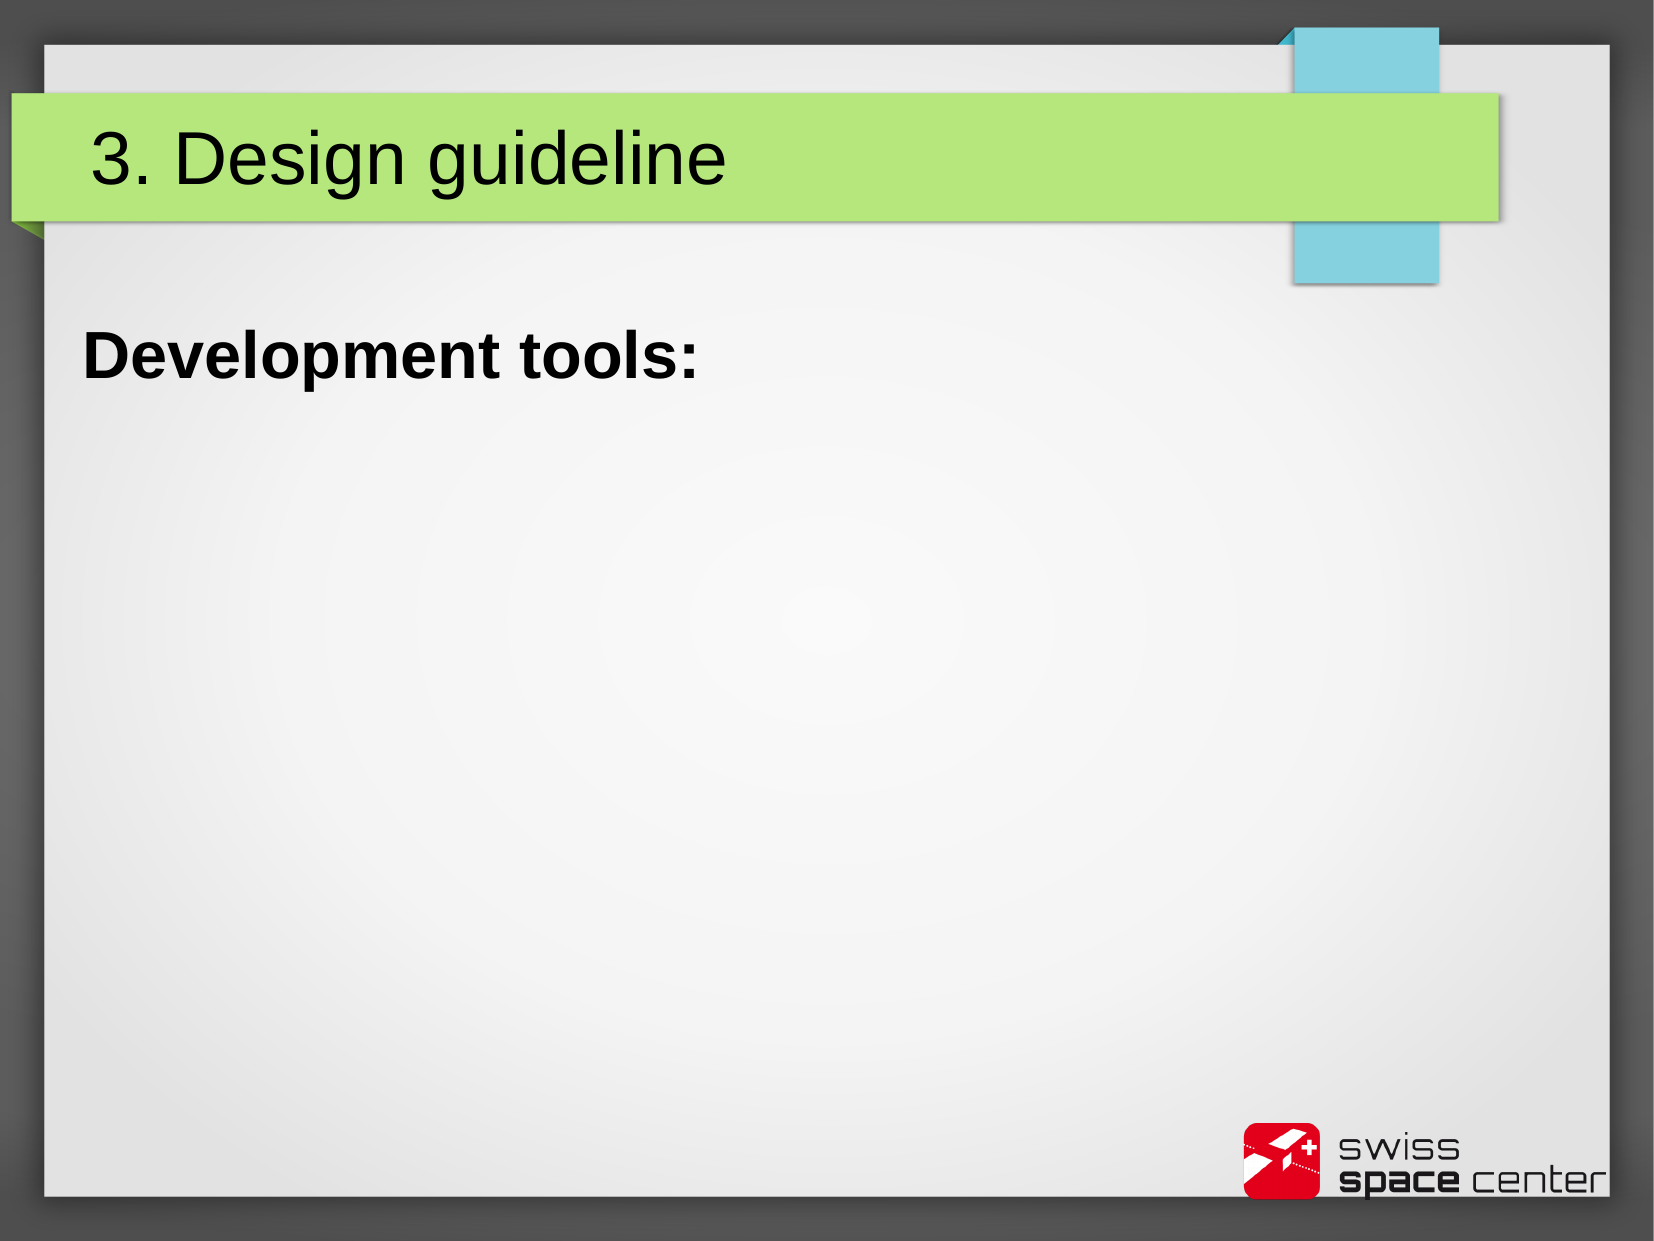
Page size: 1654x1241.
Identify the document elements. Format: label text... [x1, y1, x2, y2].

subtitle Development tools: [82, 295, 1571, 1015]
title 3. Design guideline [90, 99, 1426, 218]
picture [0, 0, 1654, 1241]
